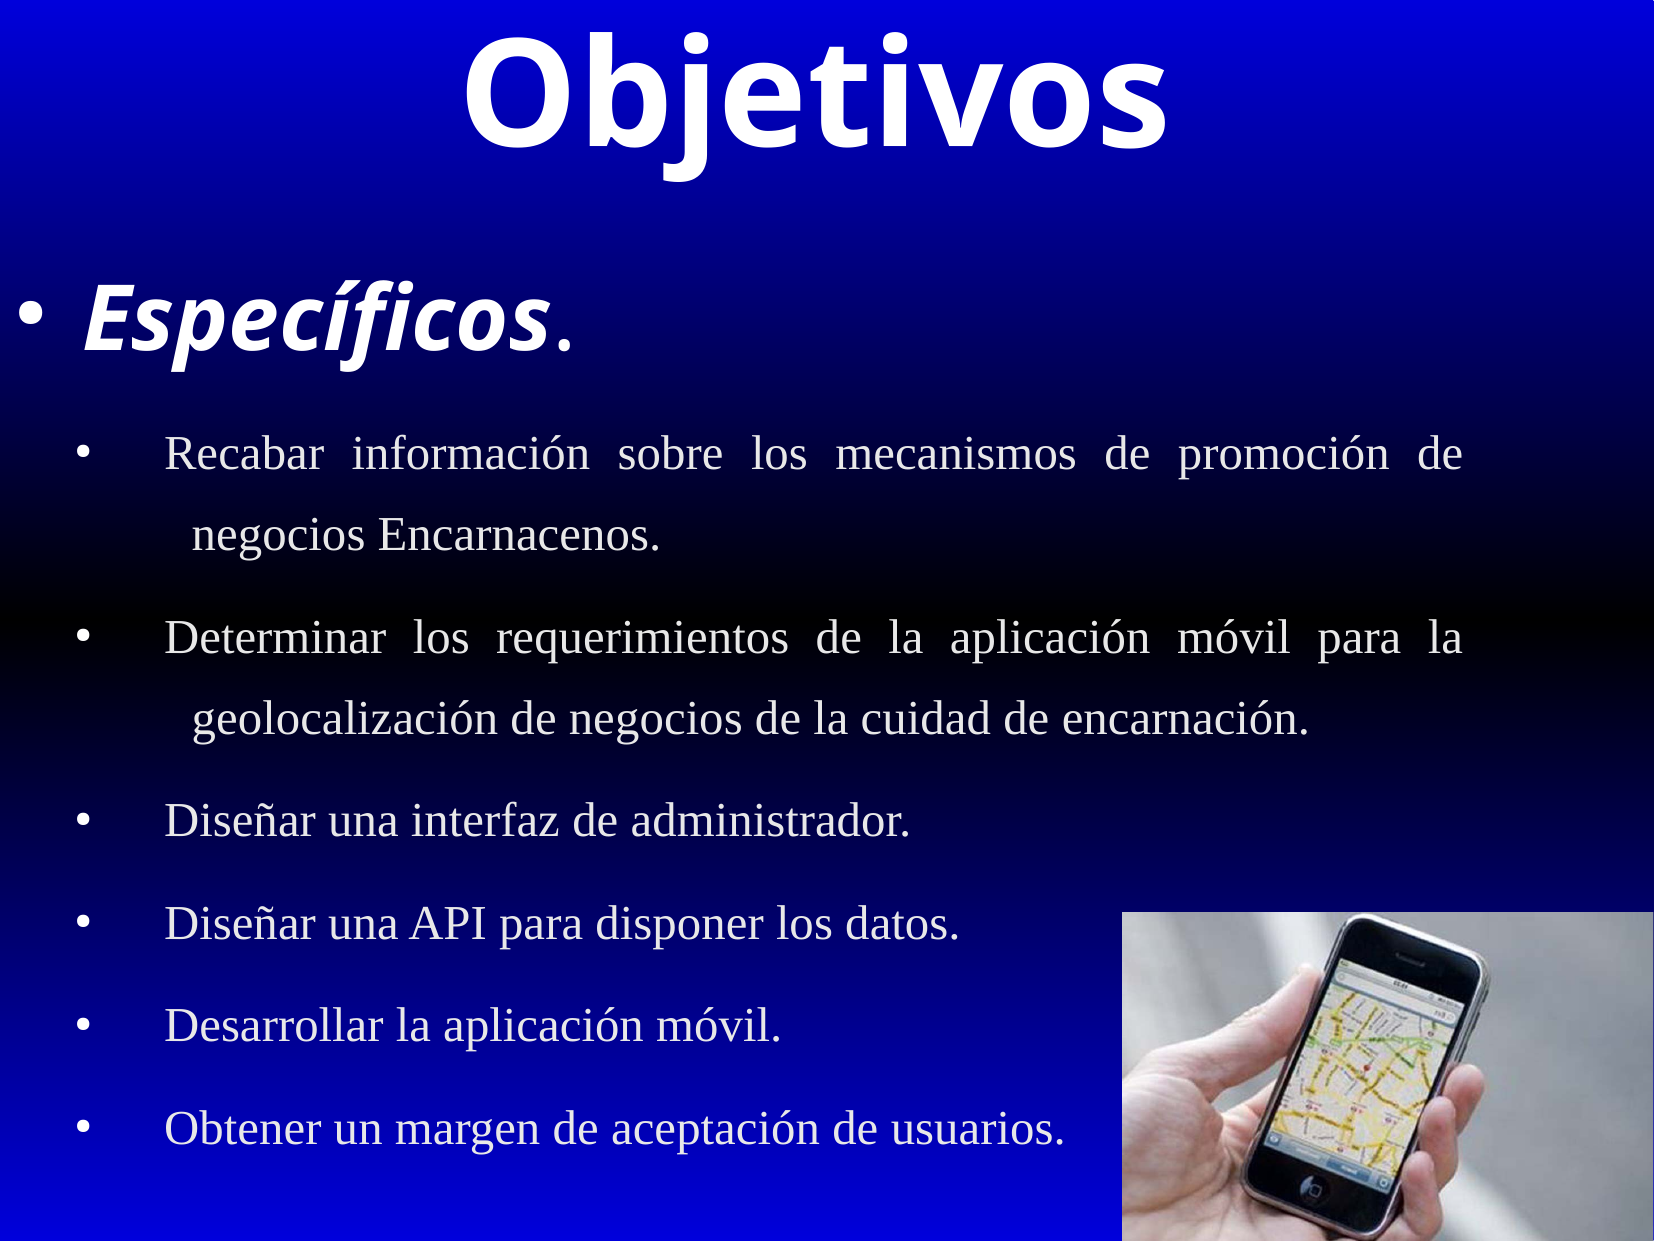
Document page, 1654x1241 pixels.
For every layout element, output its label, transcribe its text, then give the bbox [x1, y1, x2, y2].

text_box Objetivos [259, 0, 1371, 201]
picture [1122, 912, 1654, 1241]
list Específicos. Recabar información sobre los mecanismos de promoción de negocios Encarnacenos. Determinar los requerimientos de la aplicación móvil para la geolocalización de negocios de la cuidad de encarnación. Diseñar una interfaz de administrador. Diseñar una API para disponer los datos. Desarrollar la aplicación móvil. Obtener un margen de aceptación de usuarios. [0, 82, 1465, 1170]
